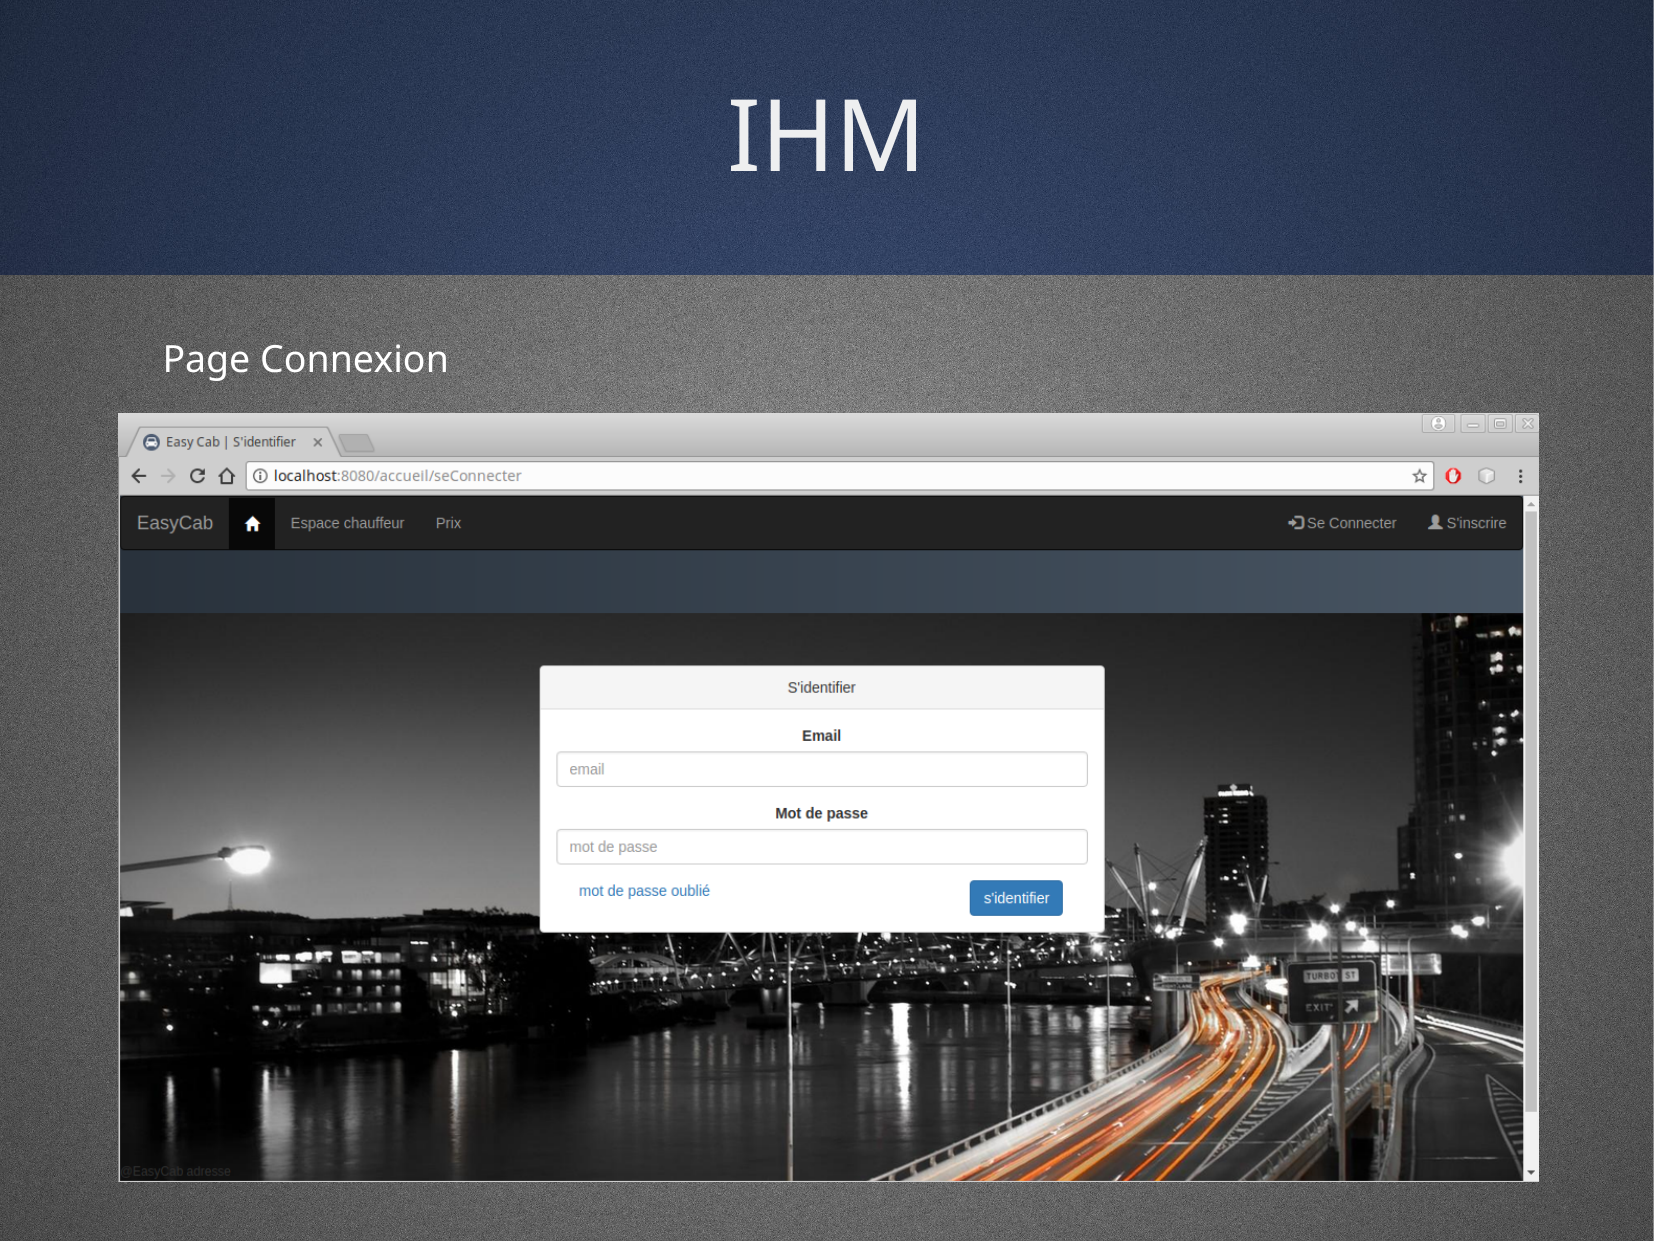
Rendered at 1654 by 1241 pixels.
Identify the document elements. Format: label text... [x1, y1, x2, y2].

picture [0, 0, 1654, 1241]
title IHM [88, 29, 1565, 237]
text_box Page Connexion [147, 324, 680, 384]
